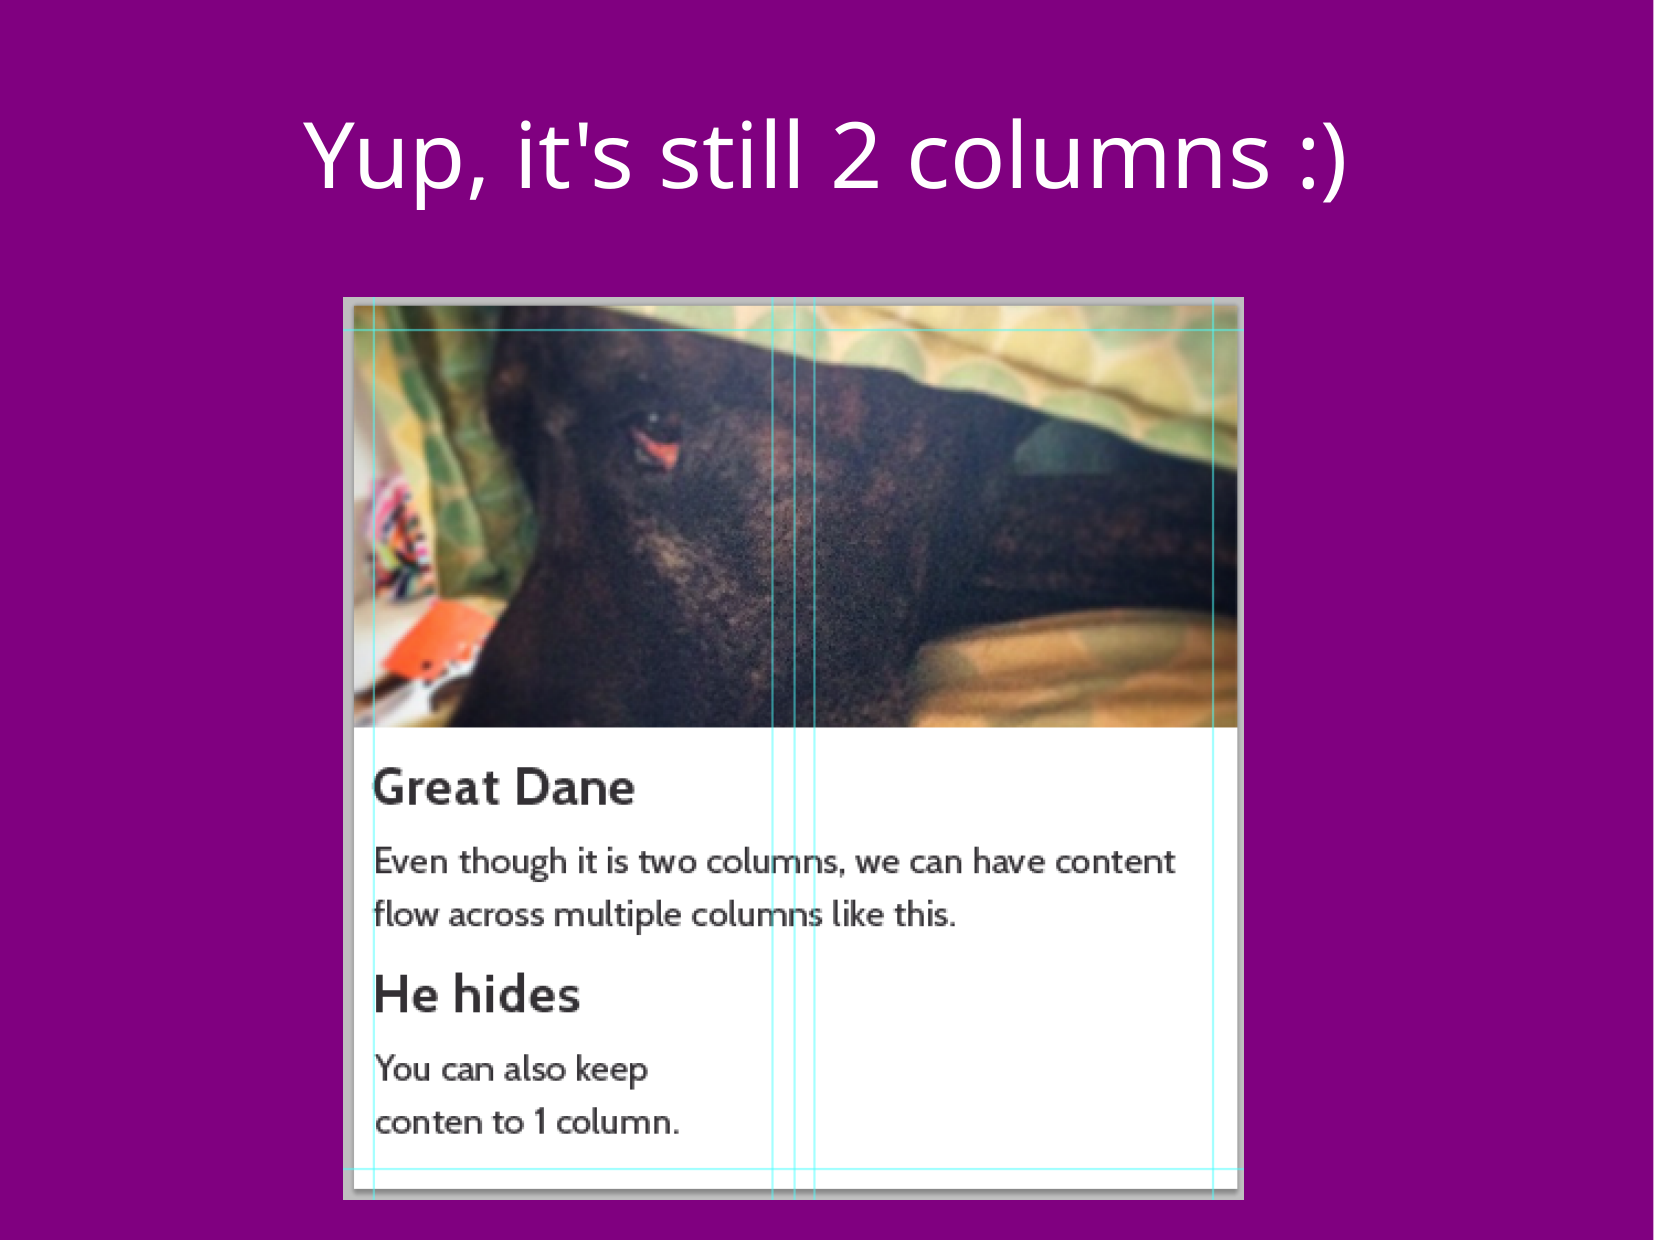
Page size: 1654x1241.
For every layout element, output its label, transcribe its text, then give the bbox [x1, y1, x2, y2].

title Yup, it's still 2 columns :) [82, 56, 1571, 250]
picture [343, 297, 1244, 1201]
